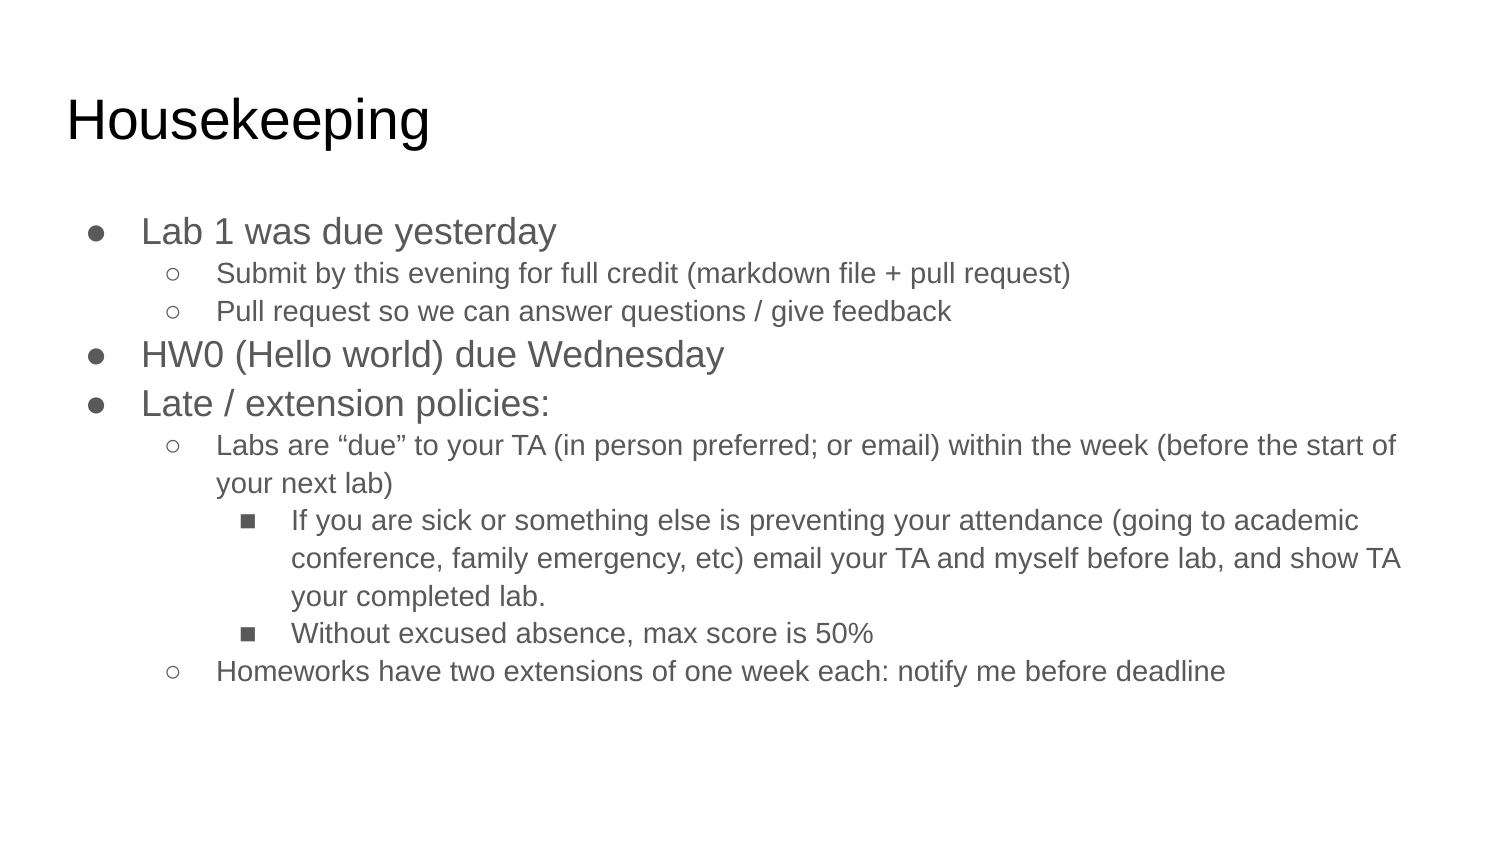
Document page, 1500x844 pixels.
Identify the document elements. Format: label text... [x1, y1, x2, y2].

title Housekeeping [51, 72, 1449, 167]
list Lab 1 was due yesterday Submit by this evening for full credit (markdown file + pull request) Pull request so we can answer questions / give feedback HW0 (Hello world) due Wednesday Late / extension policies: Labs are “due” to your TA (in person preferred; or email) within the week (before the start of your next lab) If you are sick or something else is preventing your attendance (going to academic conference, family emergency, etc) email your TA and myself before lab, and show TA your completed lab. Without excused absence, max score is 50% Homeworks have two extensions of one week each: notify me before deadline [51, 189, 1449, 750]
